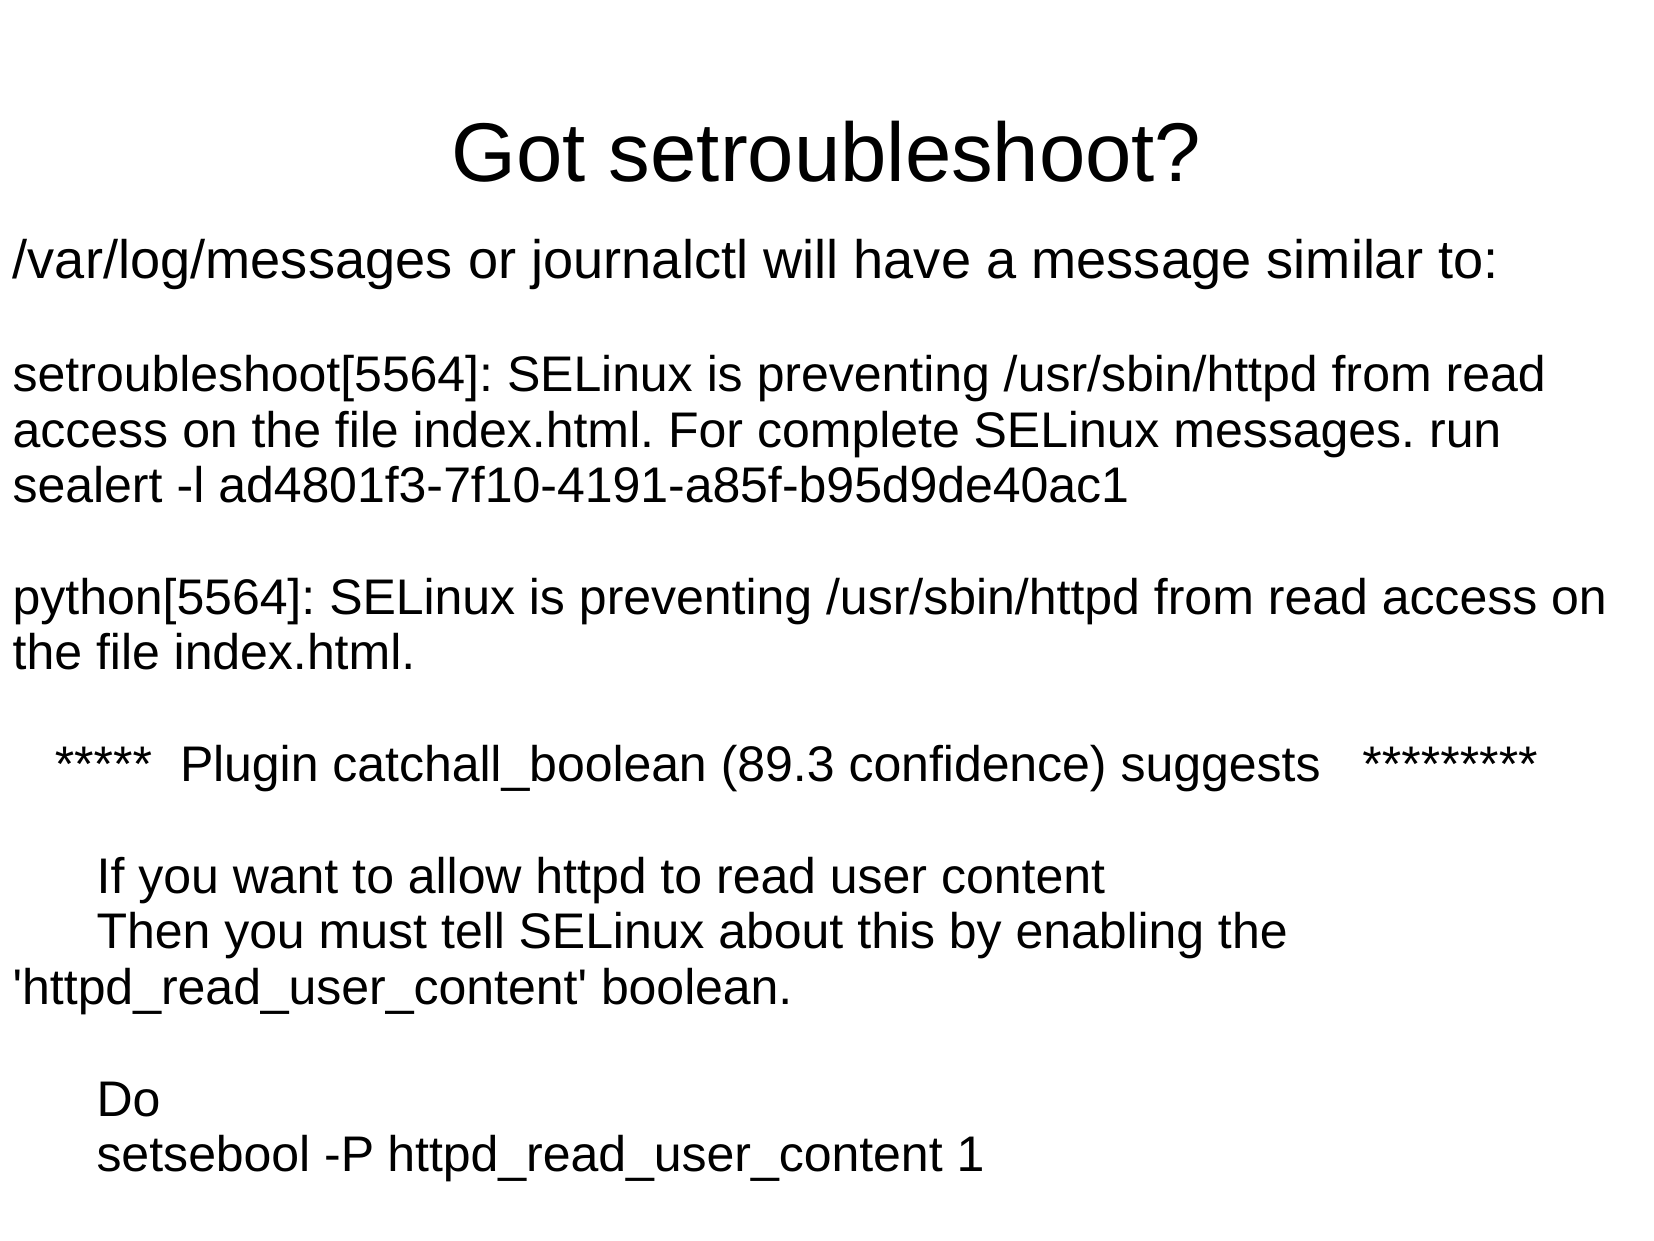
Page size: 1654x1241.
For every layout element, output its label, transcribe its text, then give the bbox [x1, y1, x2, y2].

title Got setroubleshoot? [82, 49, 1571, 222]
text_box /var/log/messages or journalctl will have a message similar to: setroubleshoot[5564]: SELinux is preventing /usr/sbin/httpd from read access on the file index.html. For complete SELinux messages. run sealert -l ad4801f3-7f10-4191-a85f-b95d9de40ac1 python[5564]: SELinux is preventing /usr/sbin/httpd from read access on the file index.html. ***** Plugin catchall_boolean (89.3 confidence) suggests ********* If you want to allow httpd to read user content Then you must tell SELinux about this by enabling the 'httpd_read_user_content' boolean. Do setsebool -P httpd_read_user_content 1 [0, 222, 1654, 1190]
